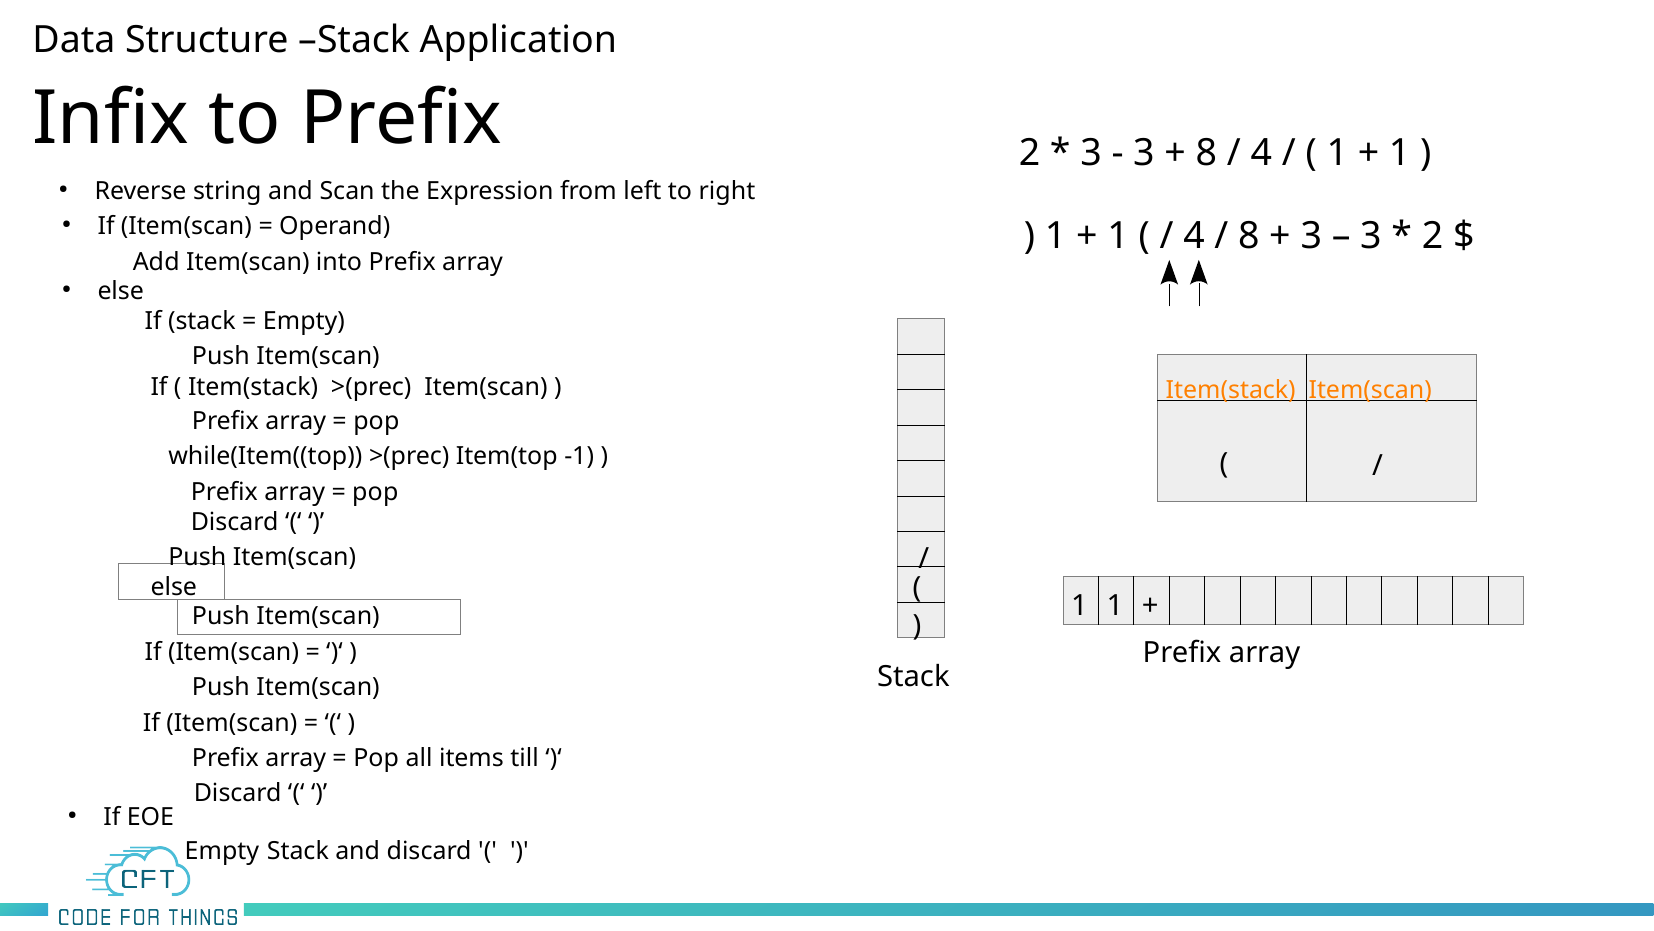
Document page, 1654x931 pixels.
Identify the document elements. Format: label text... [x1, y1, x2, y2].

text_box [897, 497, 945, 531]
text_box ( [1204, 435, 1250, 485]
text_box ) 1 + 1 ( / 4 / 8 + 3 – 3 * 2 $ [973, 200, 1577, 260]
text_box Stack [862, 647, 973, 697]
text_box Add Item(scan) into Prefix array [82, 236, 780, 286]
text_box [897, 461, 945, 496]
text_box 2 * 3 - 3 + 8 / 4 / ( 1 + 1 ) [968, 118, 1554, 178]
text_box Push Item(scan) [141, 590, 414, 625]
text_box If (stack = Empty) [94, 295, 449, 355]
title Data Structure –Stack Application Infix to Prefix [32, 12, 1536, 166]
text_box [897, 355, 945, 389]
text_box [1418, 576, 1452, 625]
text_box [1382, 576, 1417, 625]
text_box [1307, 354, 1477, 360]
text_box [1241, 576, 1275, 624]
text_box Reverse string and Scan the Expression from left to right [44, 165, 960, 225]
text_box 1 [1091, 577, 1127, 627]
text_box Discard ‘(‘ ‘)’ [140, 496, 376, 531]
text_box Push Item(scan) [141, 661, 473, 706]
text_box [1205, 576, 1240, 624]
text_box [1276, 576, 1311, 624]
text_box [1157, 354, 1306, 360]
text_box [897, 318, 945, 354]
text_box Prefix array = pop [140, 466, 442, 526]
text_box If ( Item(stack) >(prec) Item(scan) ) [100, 360, 632, 406]
text_box Empty Stack and discard '(' ')' [134, 820, 656, 880]
text_box If (Item(scan) = ‘(‘ ) [92, 696, 449, 756]
text_box else [47, 265, 213, 325]
text_box Prefix array = pop [141, 395, 498, 430]
text_box [1489, 576, 1524, 625]
text_box [414, 599, 461, 625]
text_box If EOE [53, 791, 201, 836]
text_box Item(stack) Item(scan) [1115, 360, 1483, 410]
text_box else [100, 561, 243, 621]
text_box [1312, 576, 1346, 625]
text_box / [903, 529, 944, 559]
text_box Prefix array = Pop all items till ‘)‘ [141, 732, 685, 792]
text_box 1 [1056, 576, 1105, 627]
text_box Prefix array [1128, 624, 1341, 674]
text_box Discard ‘(‘ ‘)’ [143, 767, 475, 812]
text_box If (Item(scan) = Operand) [47, 200, 491, 260]
text_box [1347, 576, 1381, 625]
text_box [897, 426, 945, 460]
text_box ) [897, 609, 943, 646]
text_box while(Item((top)) >(prec) Item(top -1) ) [118, 430, 762, 489]
text_box Push Item(scan) [141, 330, 473, 390]
text_box [897, 532, 903, 559]
text_box [1307, 410, 1477, 502]
text_box If (Item(scan) = ‘)‘ ) [94, 625, 508, 671]
text_box + [1127, 577, 1182, 627]
text_box [1170, 576, 1204, 624]
text_box [1157, 410, 1306, 502]
text_box Push Item(scan) [118, 531, 390, 576]
text_box ( [897, 559, 952, 609]
text_box [1453, 576, 1488, 625]
text_box / [1357, 437, 1412, 487]
text_box [897, 390, 945, 425]
picture [59, 846, 237, 925]
